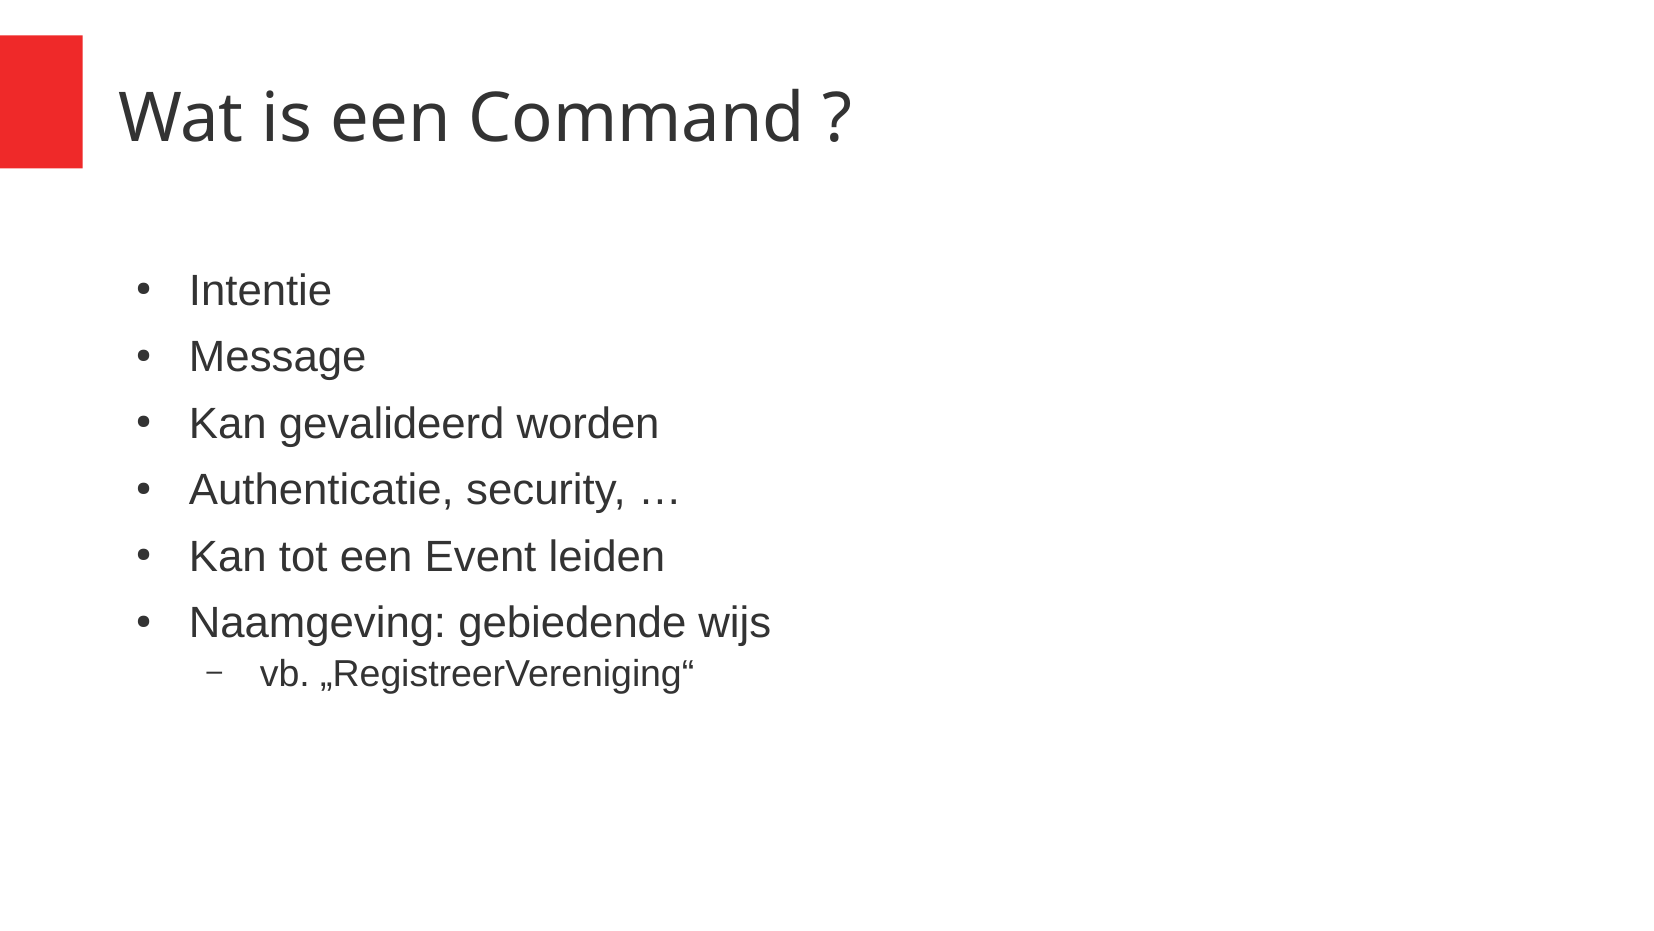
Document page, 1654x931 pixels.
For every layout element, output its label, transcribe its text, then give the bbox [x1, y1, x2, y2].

title Wat is een Command ? [118, 37, 1571, 193]
list Intentie Message Kan gevalideerd worden Authenticatie, security, … Kan tot een Event leiden Naamgeving: gebiedende wijs vb. „RegistreerVereniging“ [118, 265, 1536, 806]
